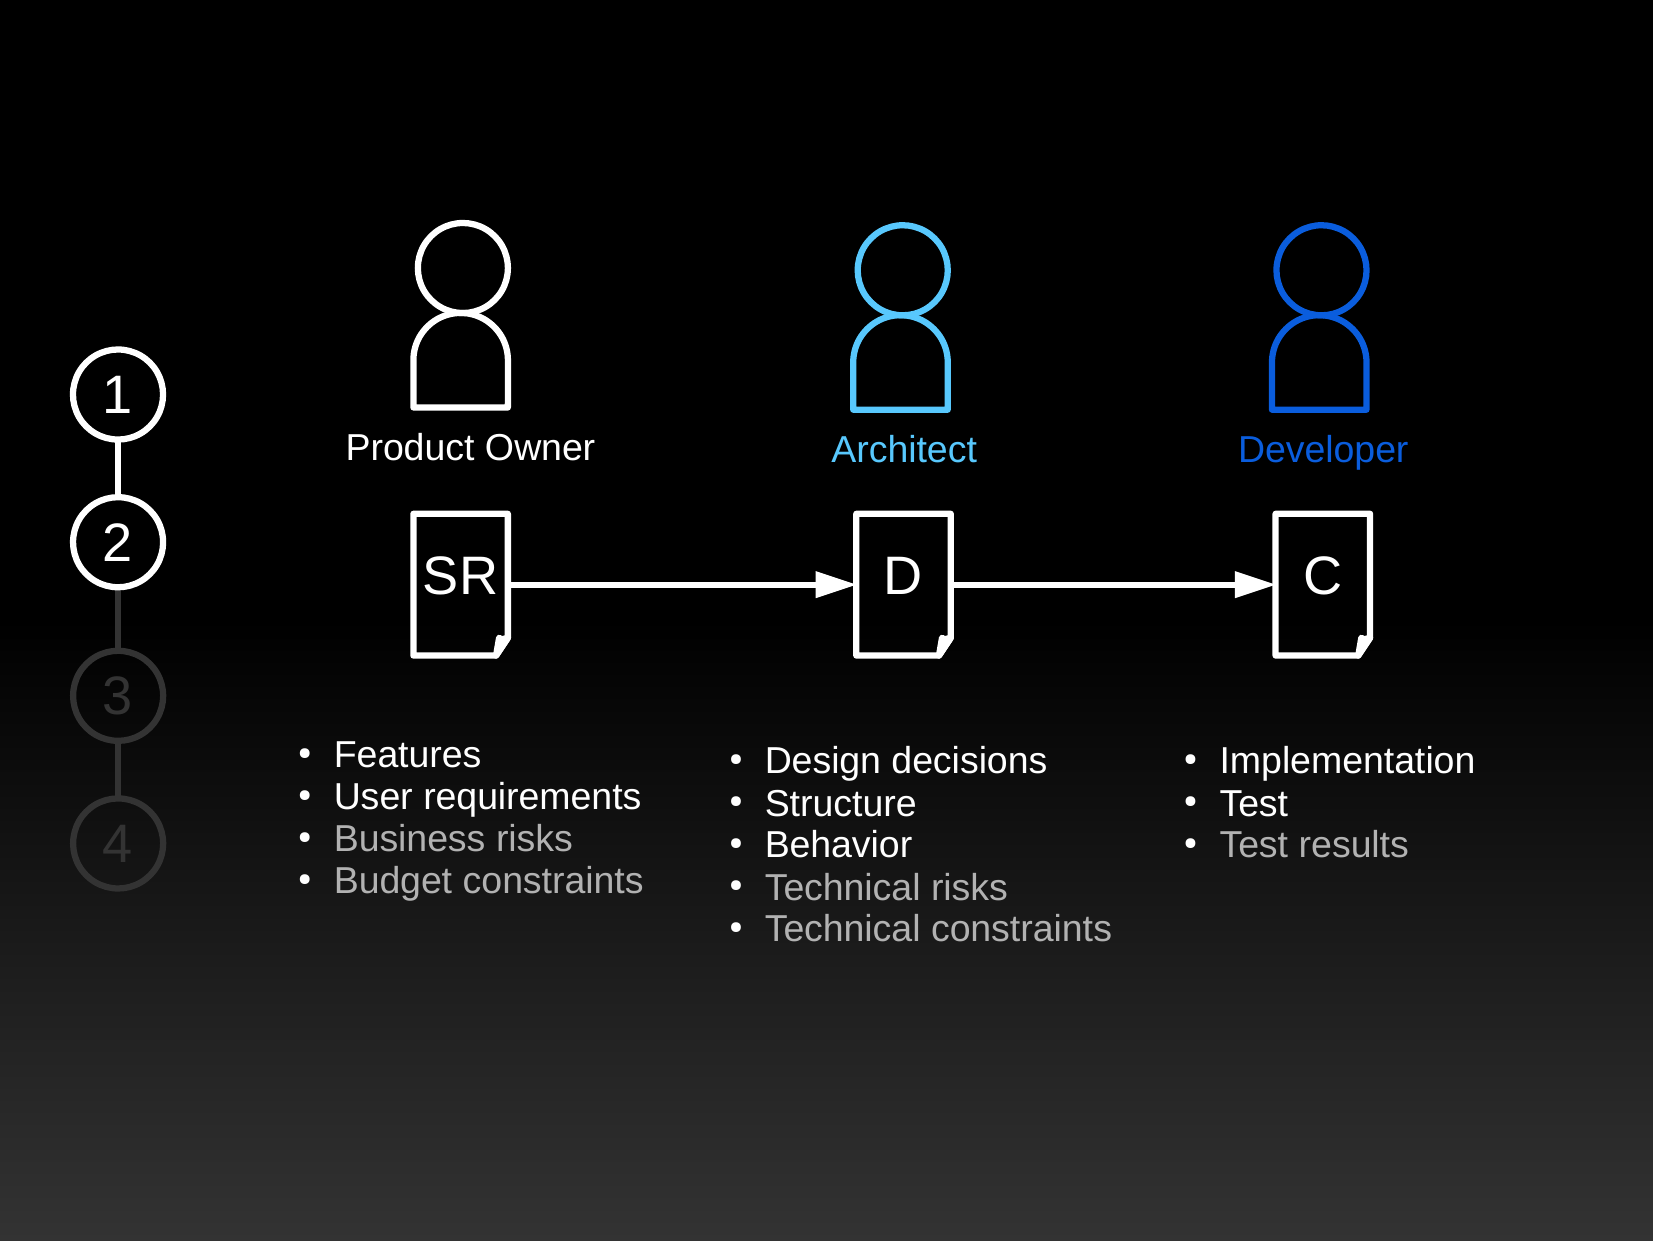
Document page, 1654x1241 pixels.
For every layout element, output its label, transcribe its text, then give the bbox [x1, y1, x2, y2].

text_box D [856, 513, 951, 656]
text_box Design decisions Structure Behavior Technical risks Technical constraints [714, 732, 1127, 958]
text_box 1 [72, 349, 164, 440]
text_box Developer [1223, 421, 1424, 479]
text_box SR [413, 513, 508, 656]
text_box Product Owner [330, 419, 611, 477]
text_box 2 [73, 497, 164, 588]
text_box Architect [816, 421, 993, 479]
text_box 3 [73, 650, 164, 741]
text_box 4 [73, 798, 164, 889]
text_box C [1275, 513, 1371, 656]
text_box Features User requirements Business risks Budget constraints [283, 726, 659, 910]
text_box Implementation Test Test results [1169, 732, 1491, 874]
